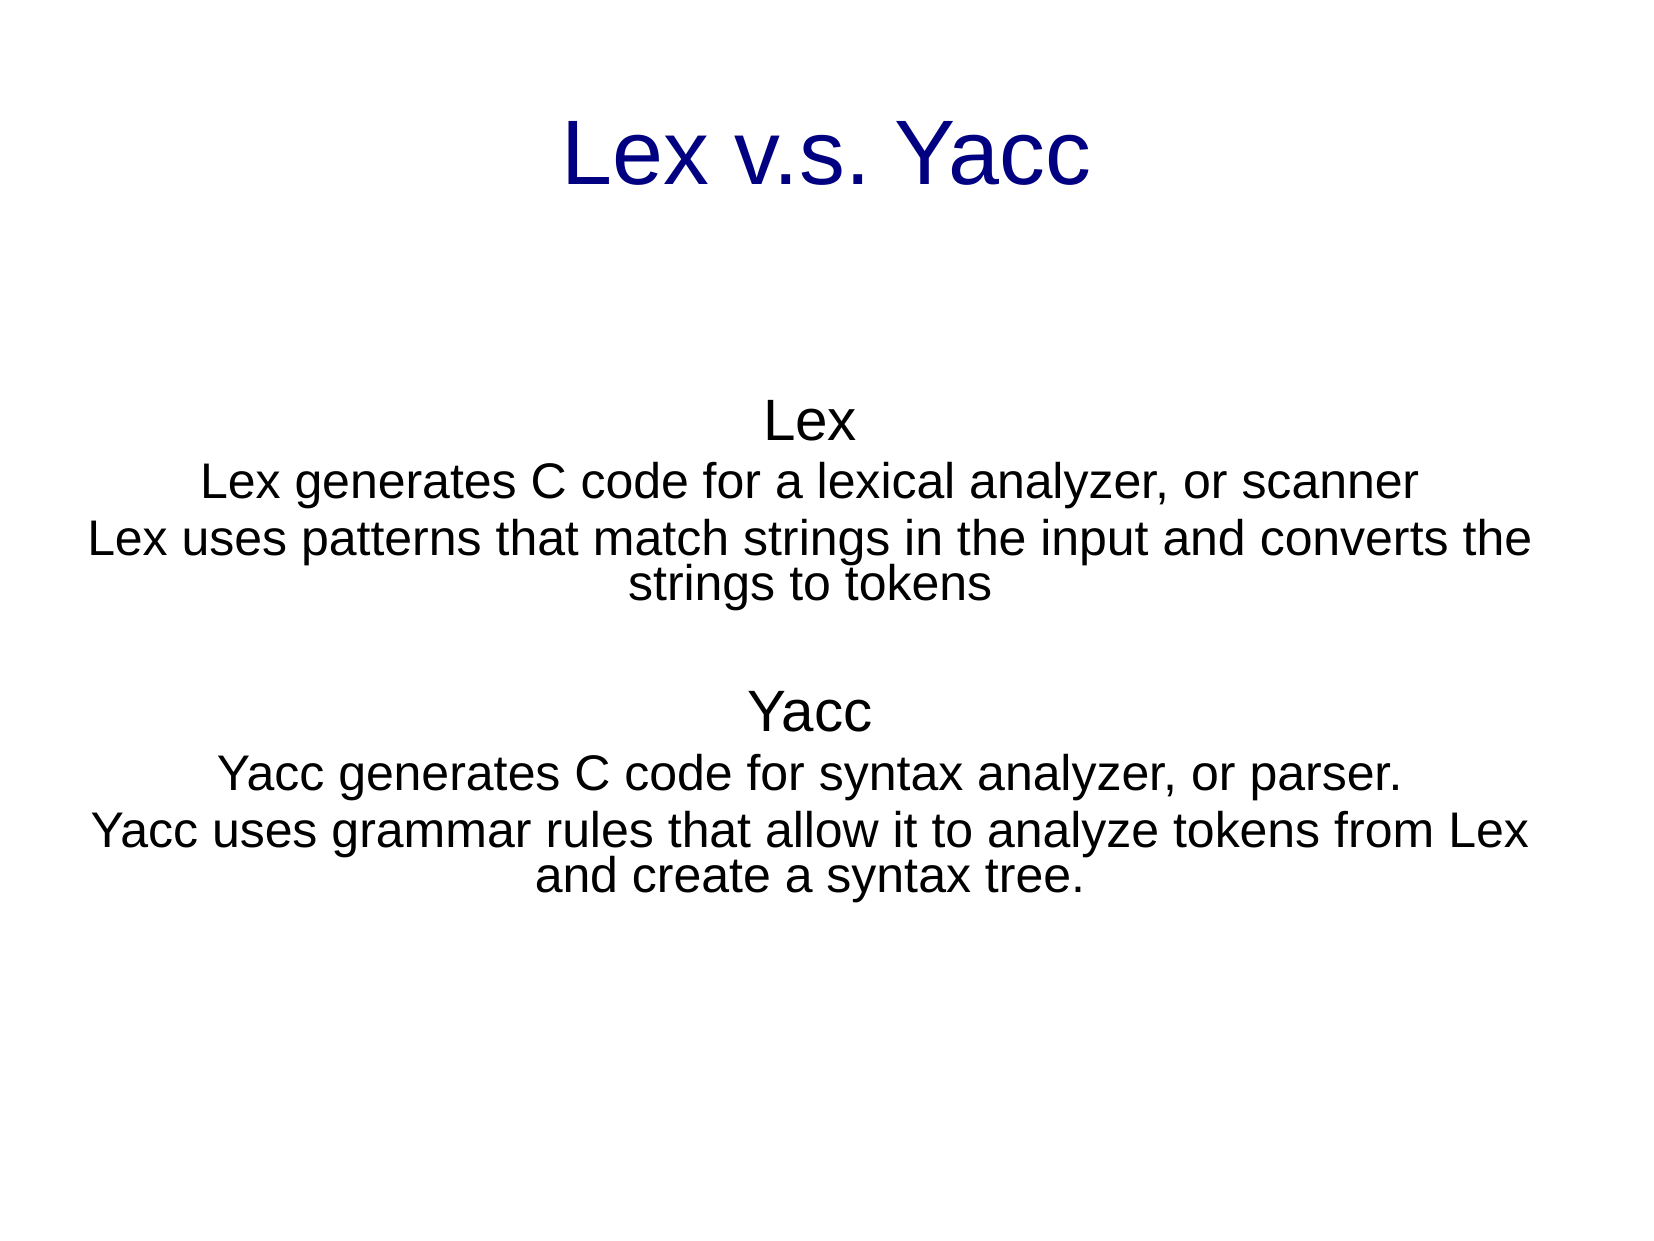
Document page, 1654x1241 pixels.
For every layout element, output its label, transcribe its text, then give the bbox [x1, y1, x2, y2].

subtitle Lex Lex generates C code for a lexical analyzer, or scanner Lex uses patterns that match strings in the input and converts the strings to tokens Yacc Yacc generates C code for syntax analyzer, or parser. Yacc uses grammar rules that allow it to analyze tokens from Lex and create a syntax tree. [82, 290, 1538, 1010]
title Lex v.s. Yacc [82, 49, 1571, 257]
